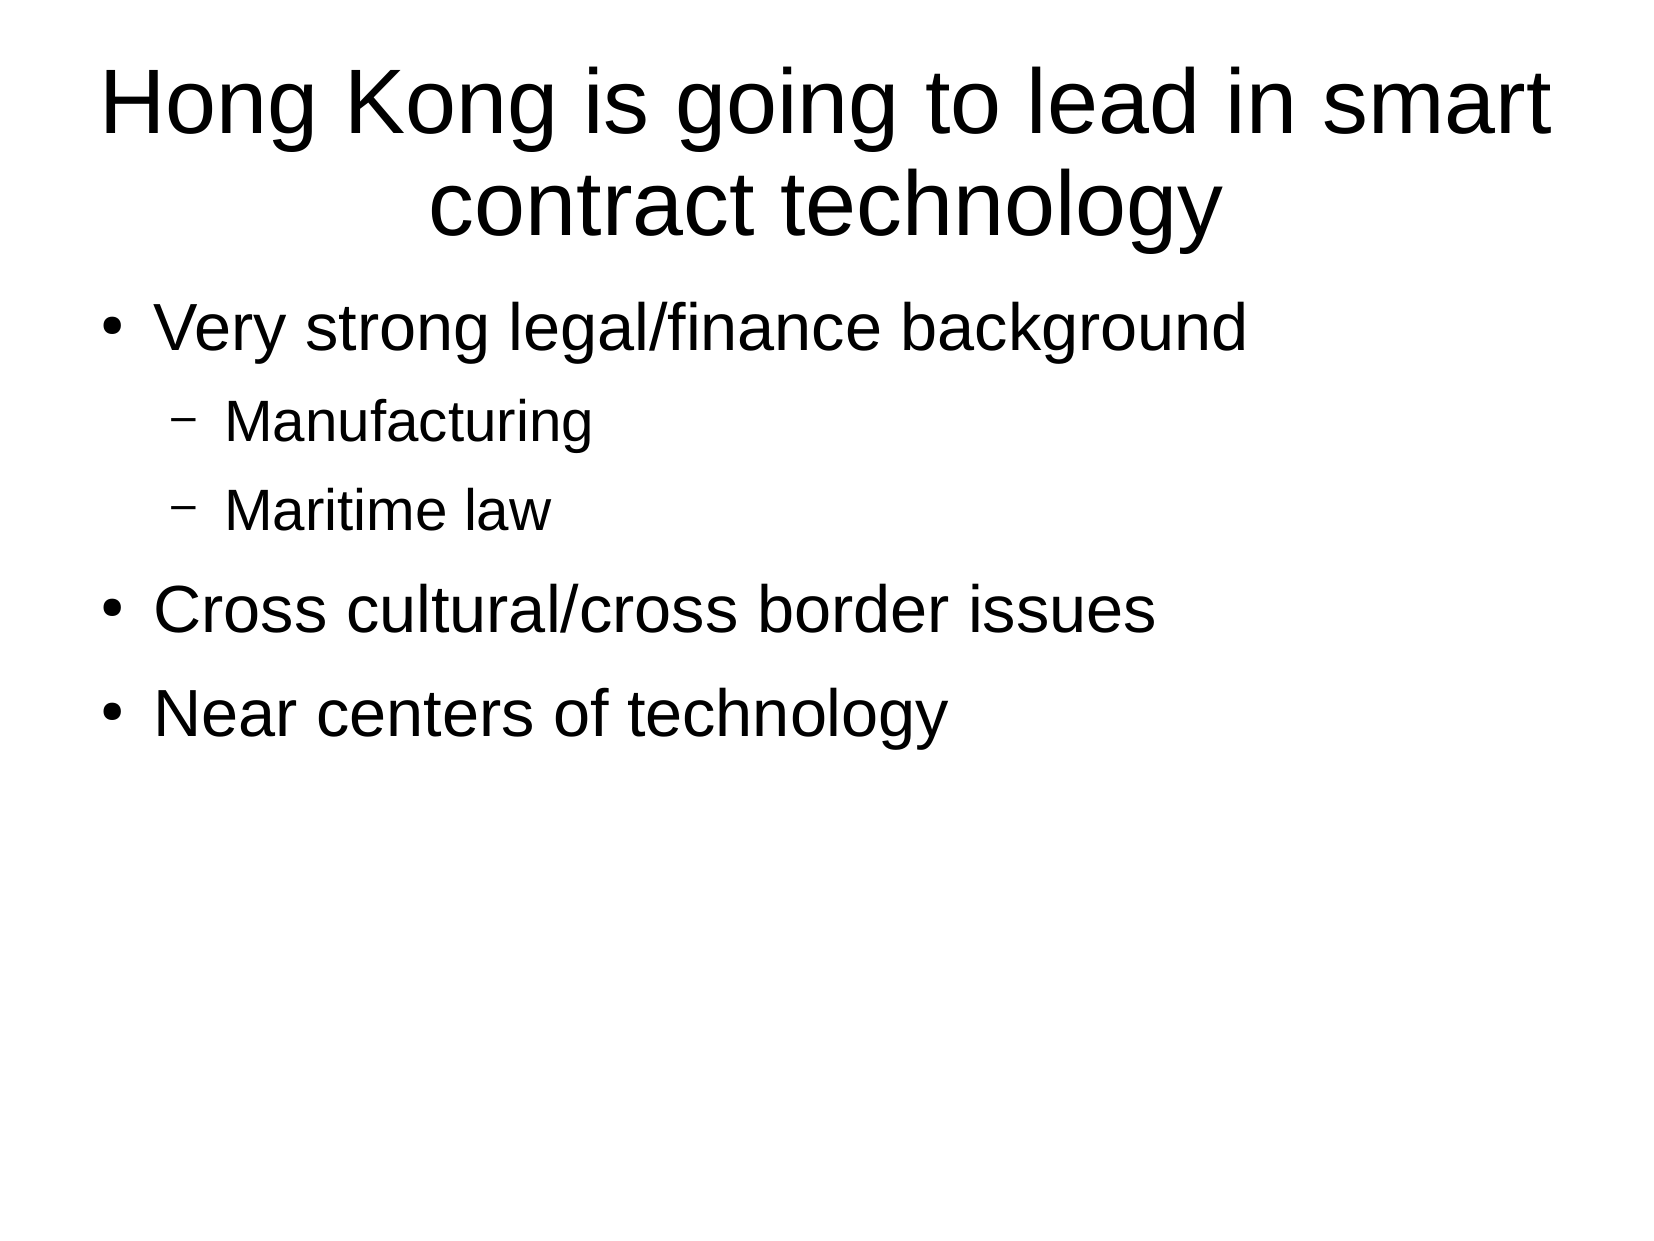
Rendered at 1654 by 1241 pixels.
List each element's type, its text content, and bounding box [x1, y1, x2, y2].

title Hong Kong is going to lead in smart contract technology [82, 49, 1571, 257]
list Very strong legal/finance background Manufacturing Maritime law Cross cultural/cross border issues Near centers of technology [82, 290, 1571, 1010]
